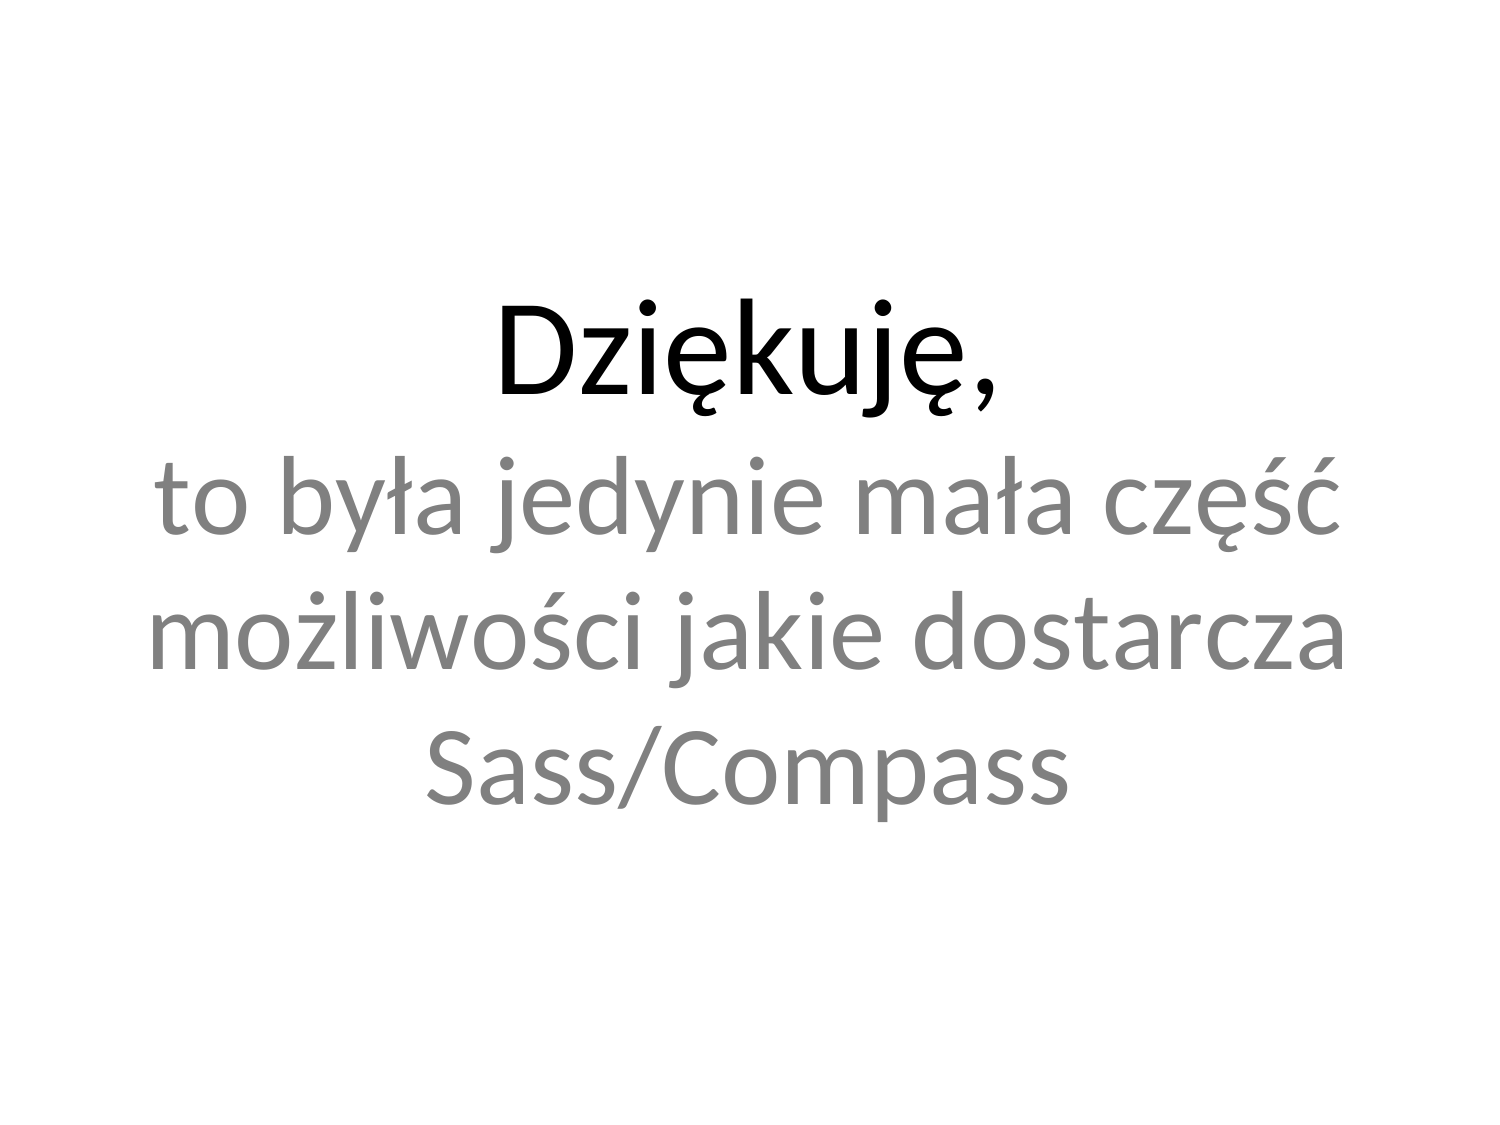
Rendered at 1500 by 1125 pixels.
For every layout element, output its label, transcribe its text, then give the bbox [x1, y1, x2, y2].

title Dziękuję, to była jedynie mała część możliwości jakie dostarcza Sass/Compass [0, 249, 1500, 876]
